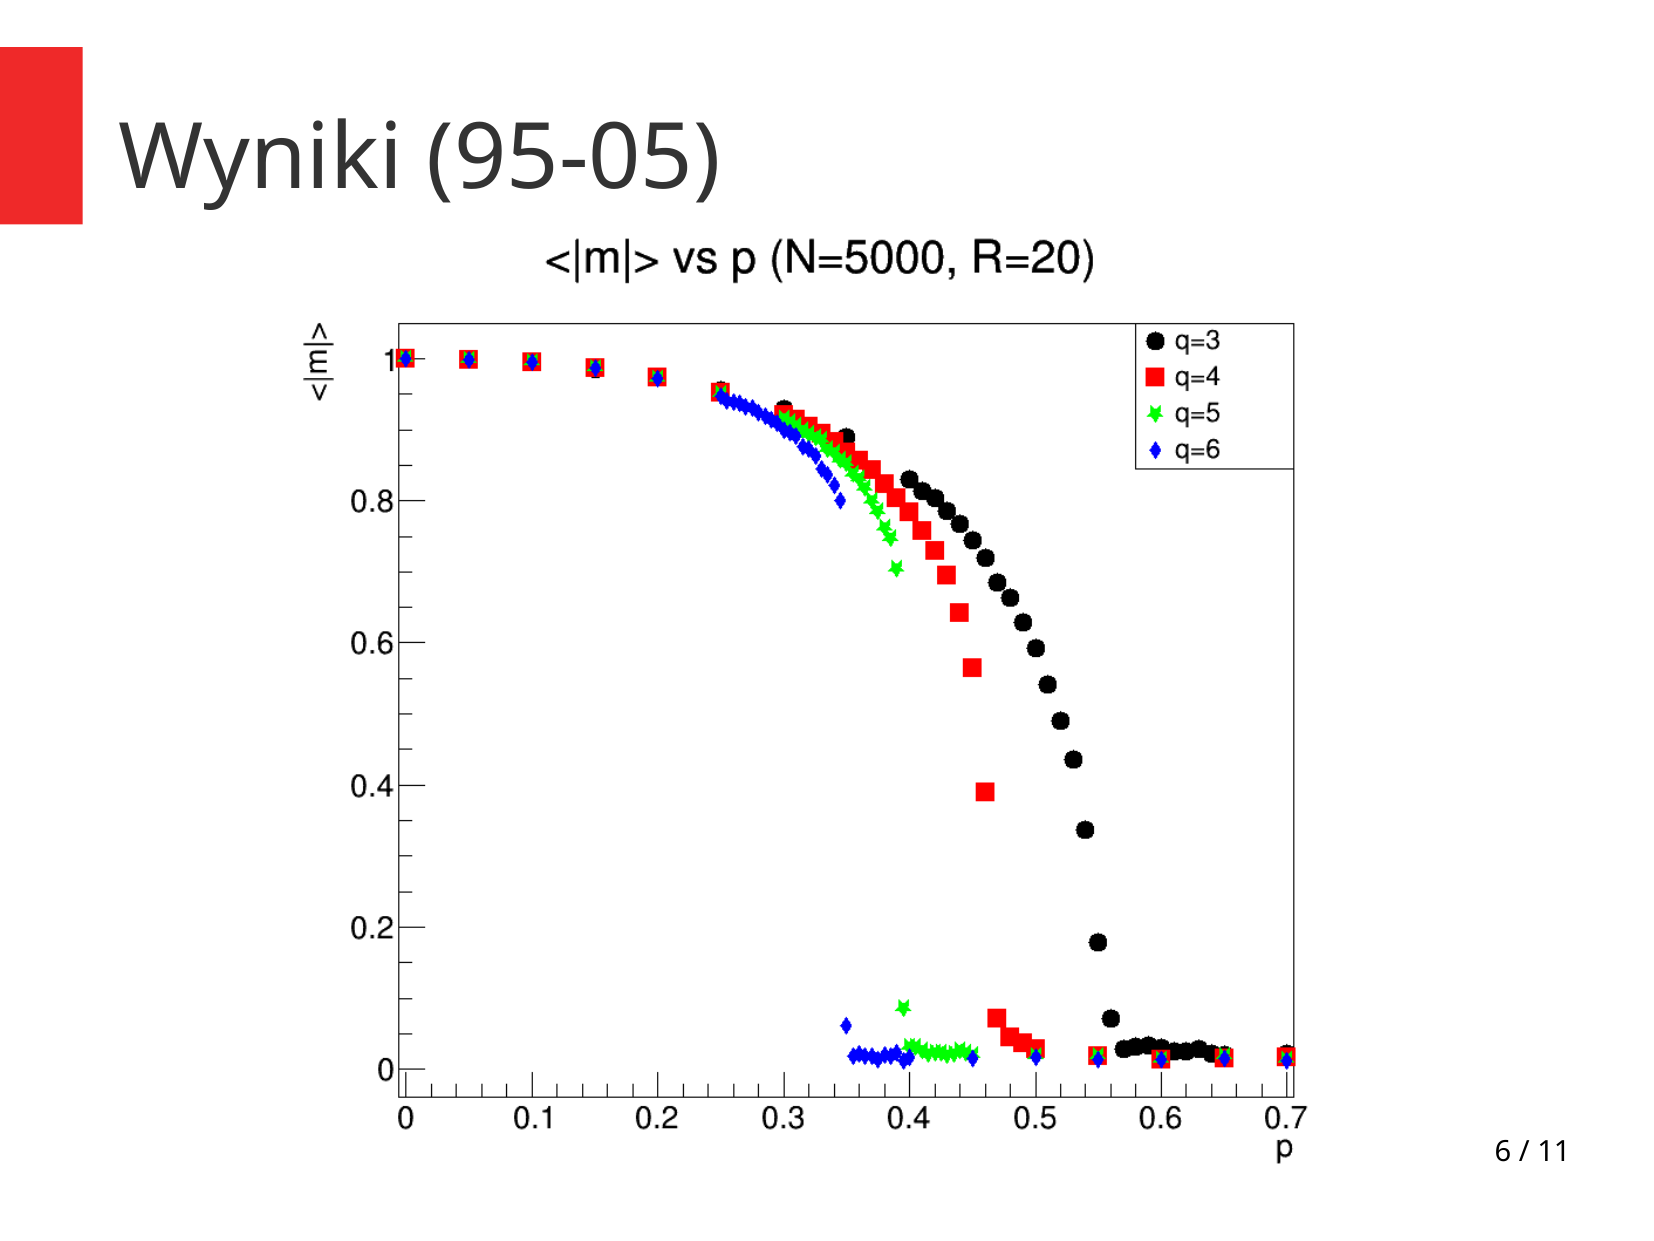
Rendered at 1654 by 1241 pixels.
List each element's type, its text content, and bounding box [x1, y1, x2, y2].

picture [294, 227, 1346, 1194]
title Wyniki (95-05) [118, 49, 1571, 257]
